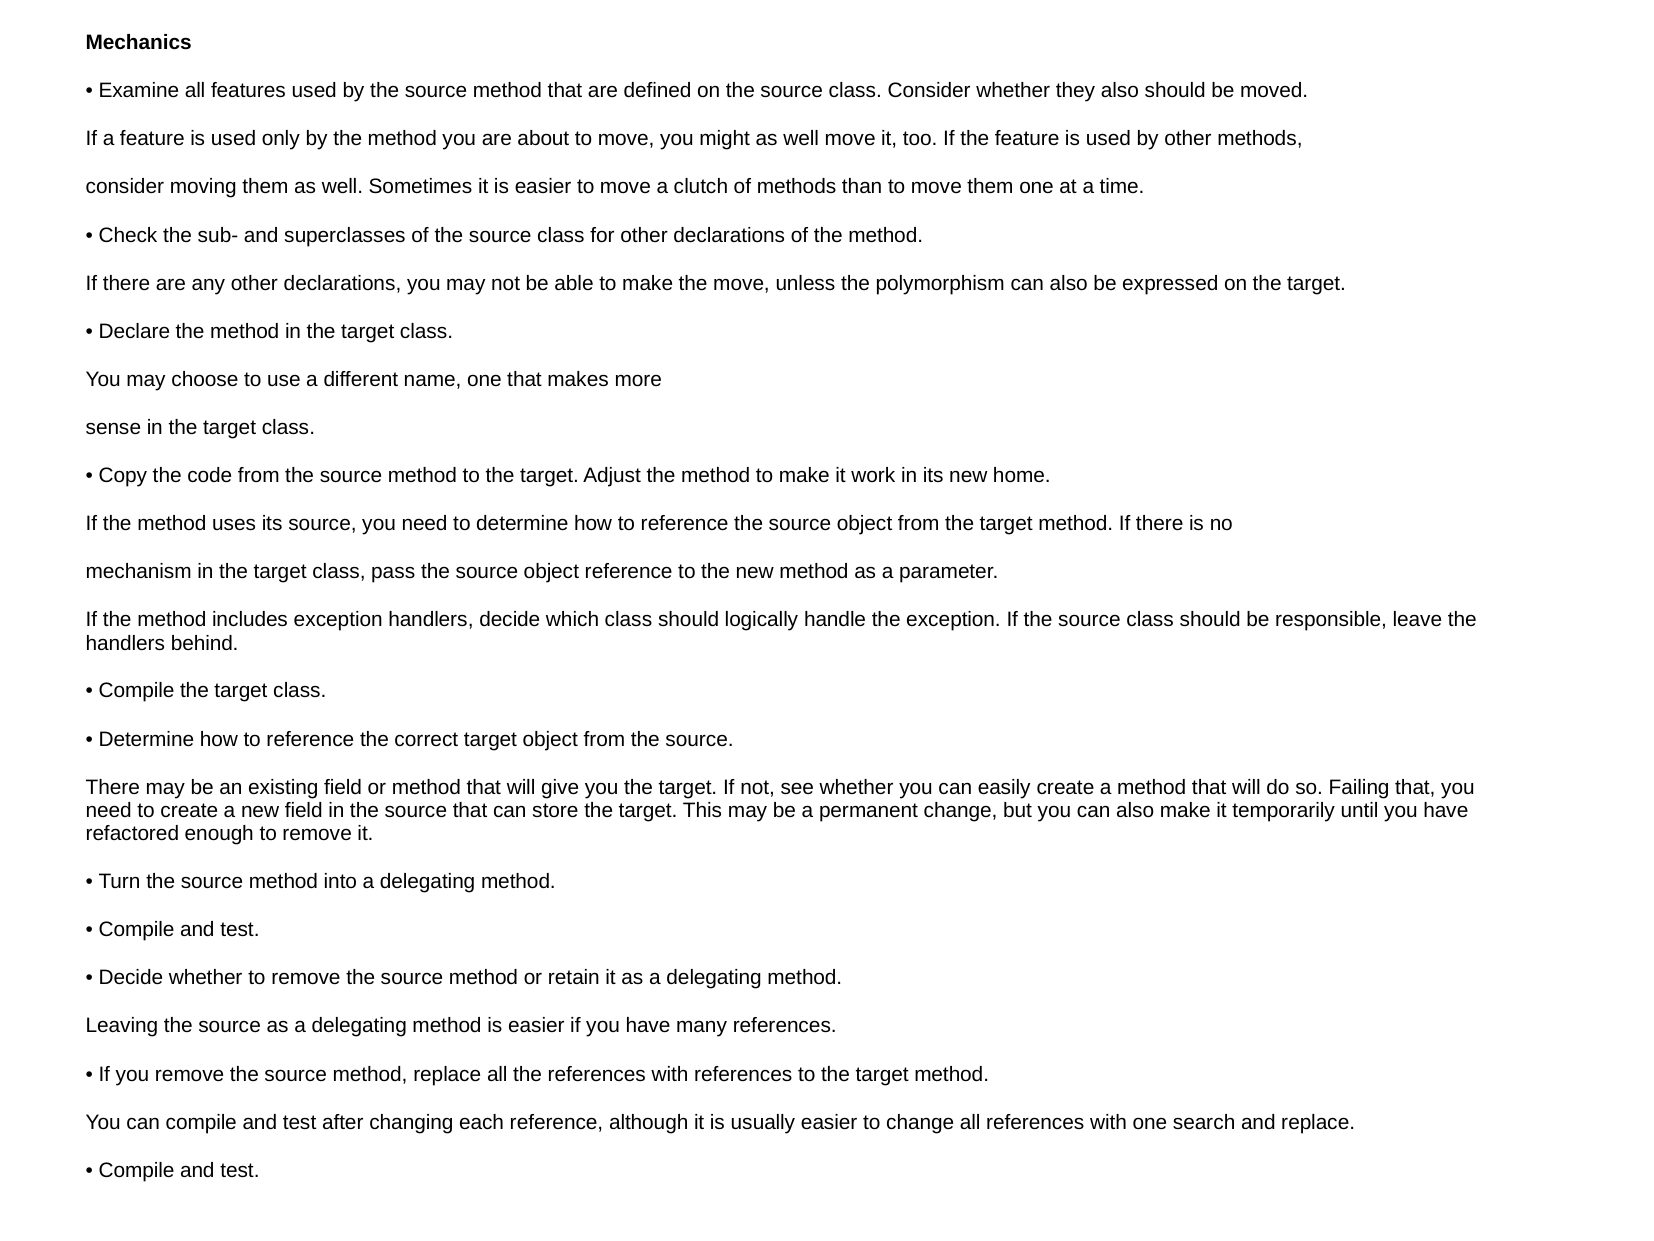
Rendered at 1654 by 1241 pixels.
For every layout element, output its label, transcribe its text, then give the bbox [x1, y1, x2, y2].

text_box Mechanics • Examine all features used by the source method that are defined on the source class. Consider whether they also should be moved. If a feature is used only by the method you are about to move, you might as well move it, too. If the feature is used by other methods, consider moving them as well. Sometimes it is easier to move a clutch of methods than to move them one at a time. • Check the sub- and superclasses of the source class for other declarations of the method. If there are any other declarations, you may not be able to make the move, unless the polymorphism can also be expressed on the target. • Declare the method in the target class. You may choose to use a different name, one that makes more sense in the target class. • Copy the code from the source method to the target. Adjust the method to make it work in its new home. If the method uses its source, you need to determine how to reference the source object from the target method. If there is no mechanism in the target class, pass the source object reference to the new method as a parameter. If the method includes exception handlers, decide which class should logically handle the exception. If the source class should be responsible, leave the handlers behind. • Compile the target class. • Determine how to reference the correct target object from the source. There may be an existing field or method that will give you the target. If not, see whether you can easily create a method that will do so. Failing that, you need to create a new field in the source that can store the target. This may be a permanent change, but you can also make it temporarily until you have refactored enough to remove it. • Turn the source method into a delegating method. • Compile and test. • Decide whether to remove the source method or retain it as a delegating method. Leaving the source as a delegating method is easier if you have many references. • If you remove the source method, replace all the references with references to the target method. You can compile and test after changing each reference, although it is usually easier to change all references with one search and replace. • Compile and test. [70, 23, 1540, 1190]
